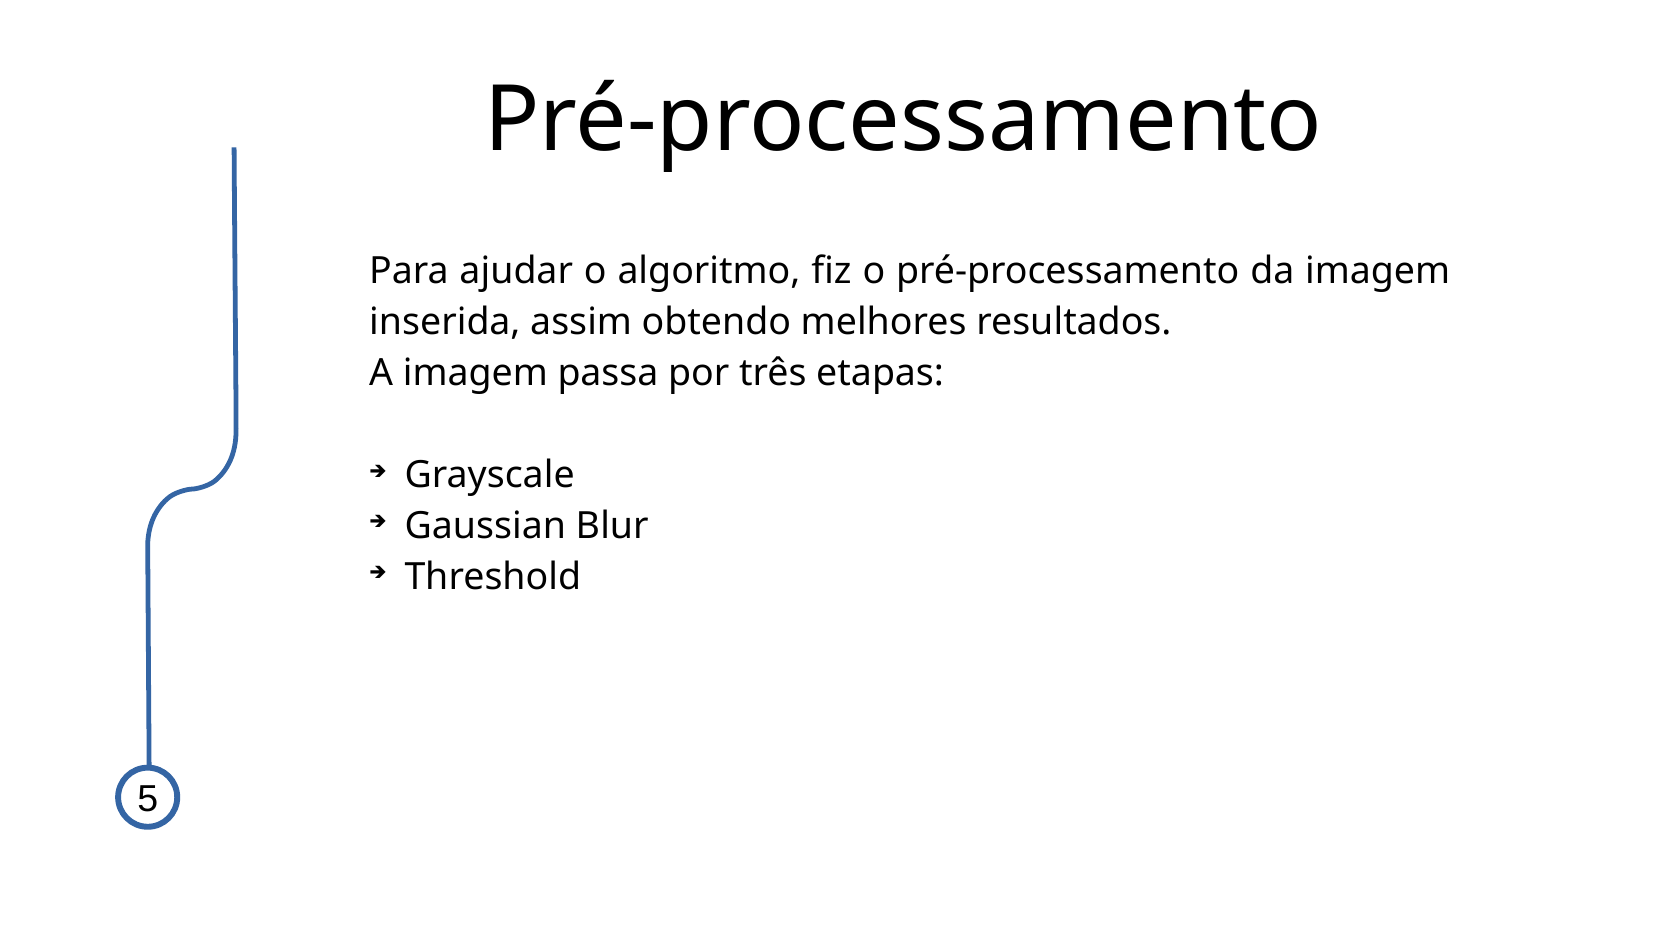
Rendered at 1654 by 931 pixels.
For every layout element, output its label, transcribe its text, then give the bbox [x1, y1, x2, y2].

text_box Para ajudar o algoritmo, fiz o pré-processamento da imagem inserida, assim obtendo melhores resultados. A imagem passa por três etapas: Grayscale Gaussian Blur Threshold [354, 236, 1536, 886]
title Pré-processamento [236, 28, 1571, 201]
text_box 5 [118, 767, 178, 827]
